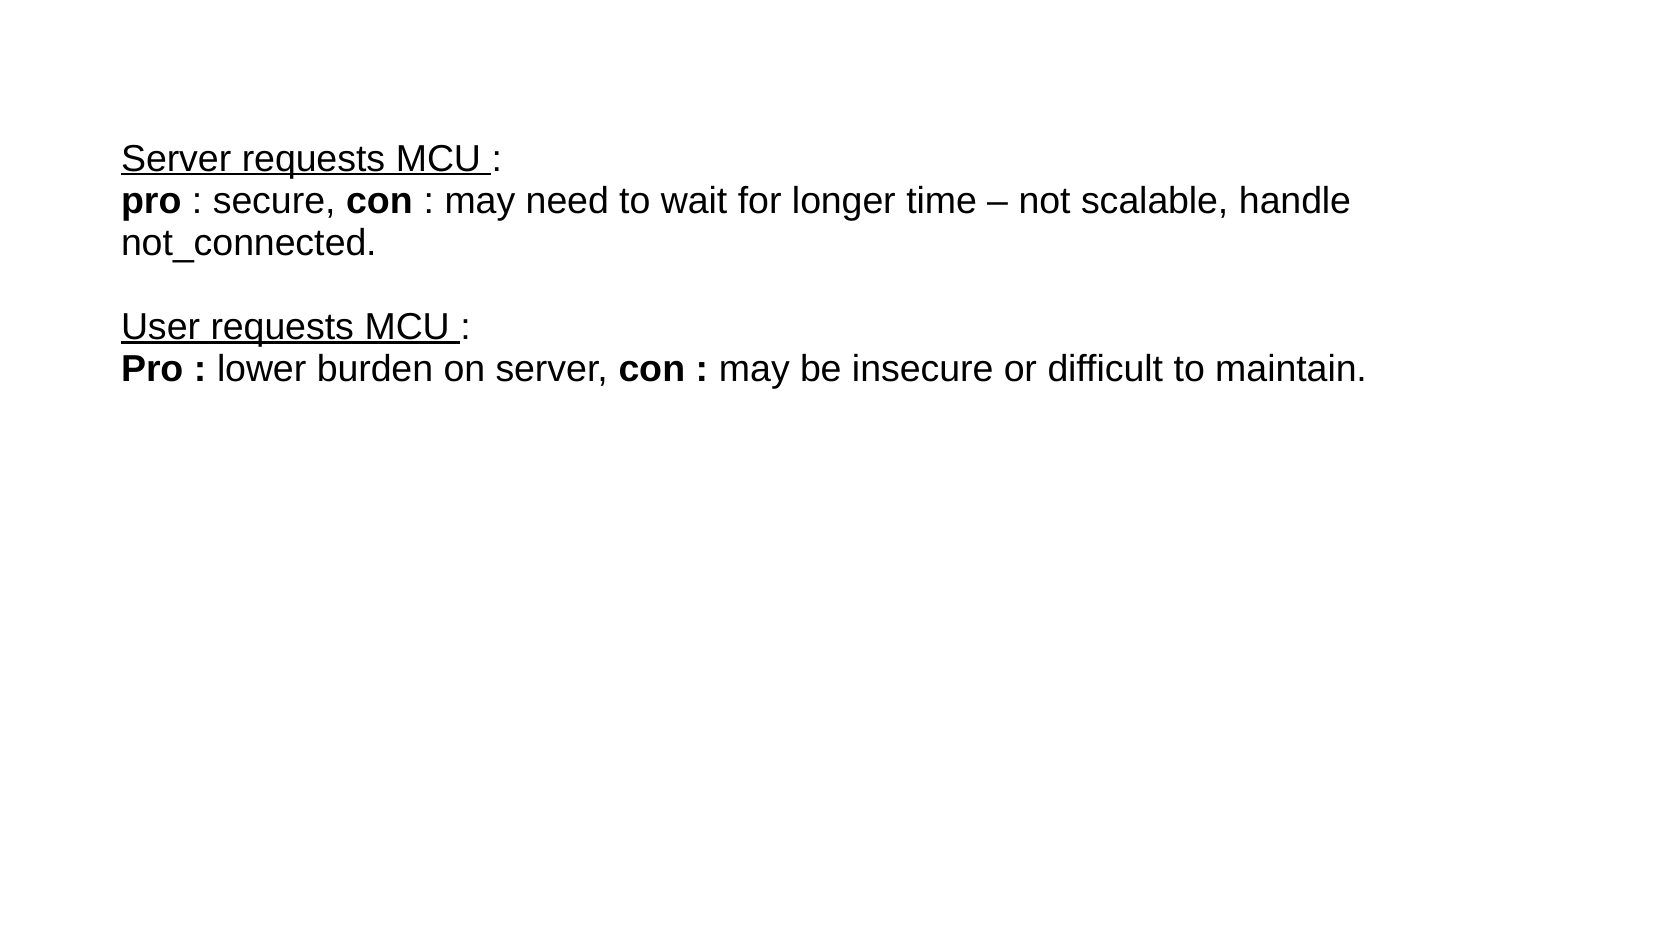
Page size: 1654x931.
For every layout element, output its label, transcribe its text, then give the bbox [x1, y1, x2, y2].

text_box Server requests MCU : pro : secure, con : may need to wait for longer time – not scalable, handle not_connected. User requests MCU : Pro : lower burden on server, con : may be insecure or difficult to maintain. [106, 129, 1477, 397]
